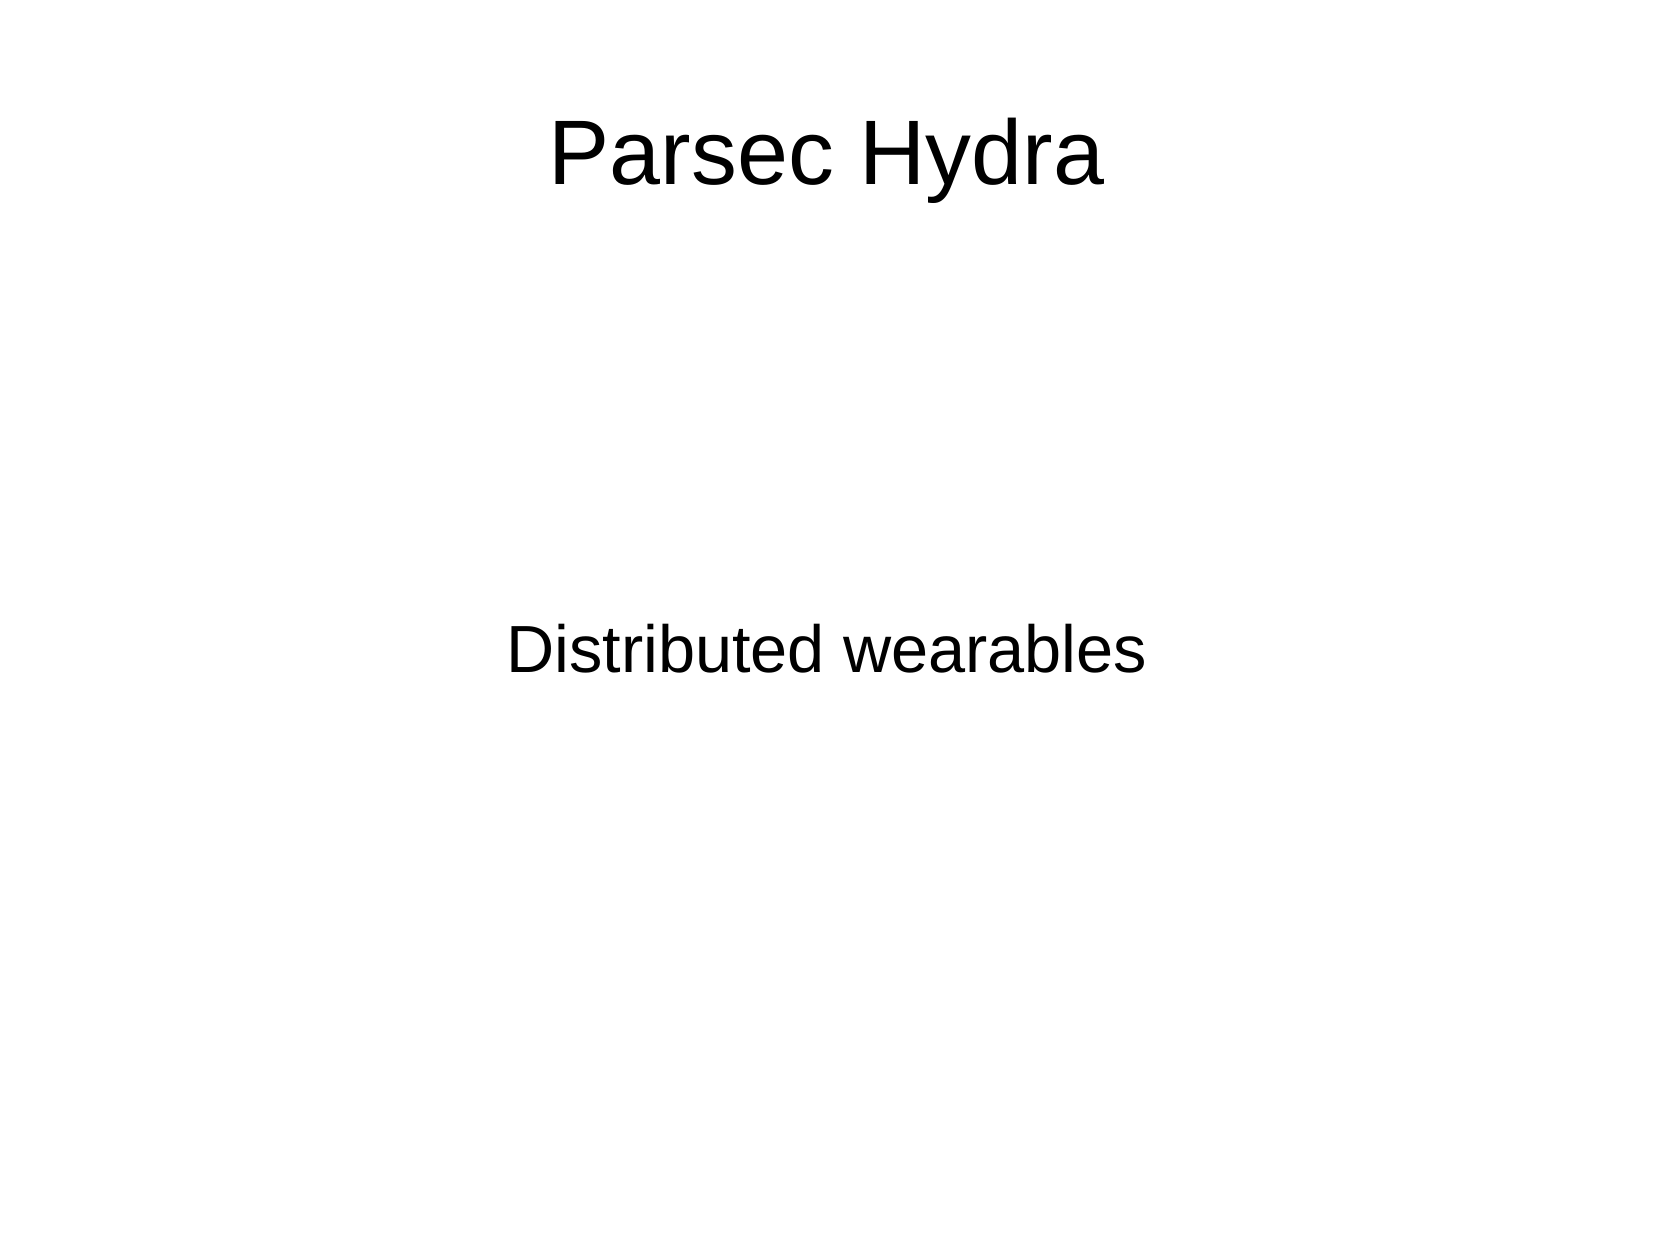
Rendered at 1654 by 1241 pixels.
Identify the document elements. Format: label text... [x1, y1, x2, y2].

subtitle Distributed wearables [82, 290, 1571, 1010]
title Parsec Hydra [82, 49, 1571, 257]
